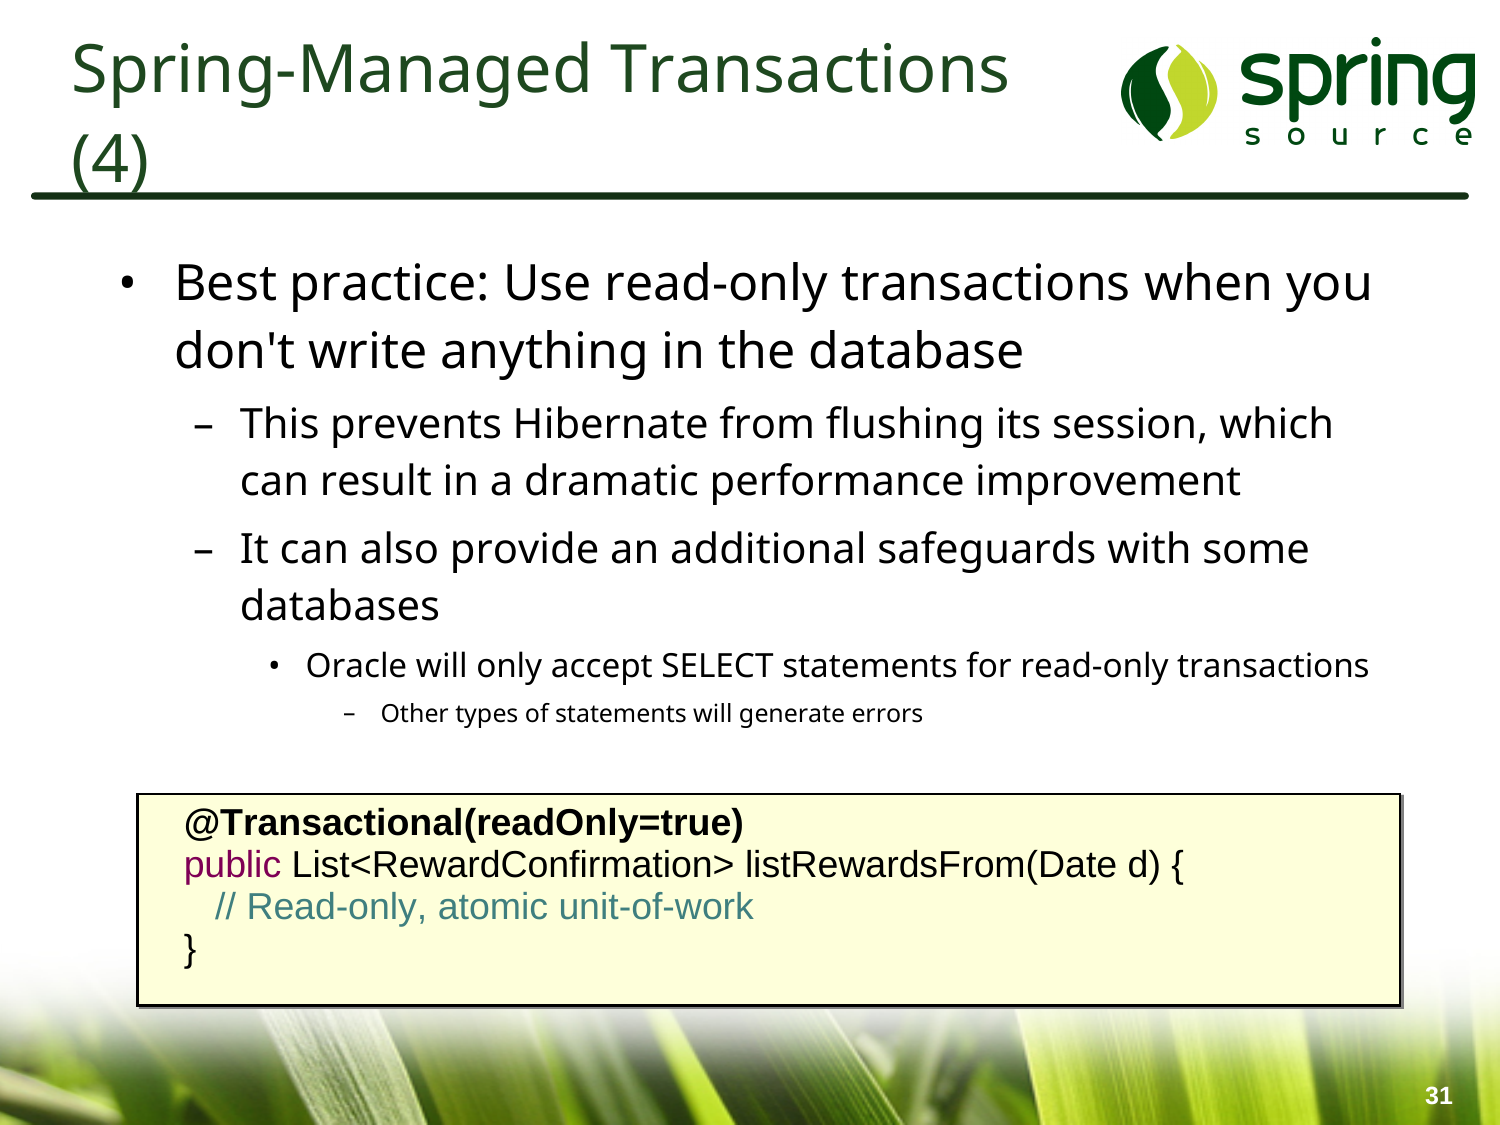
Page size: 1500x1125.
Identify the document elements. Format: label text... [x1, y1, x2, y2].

title Spring-Managed Transactions (4) [56, 13, 1089, 191]
picture [1121, 37, 1475, 145]
text_box @Transactional(readOnly=true) public List<RewardConfirmation> listRewardsFrom(Date d) { // Read-only, atomic unit-of-work } [137, 793, 1401, 1006]
list Best practice: Use read-only transactions when you don't write anything in the database This prevents Hibernate from flushing its session, which can result in a dramatic performance improvement It can also provide an additional safeguards with some databases Oracle will only accept SELECT statements for read-only transactions Other types of statements will generate errors [103, 239, 1394, 780]
picture [0, 944, 1500, 1125]
